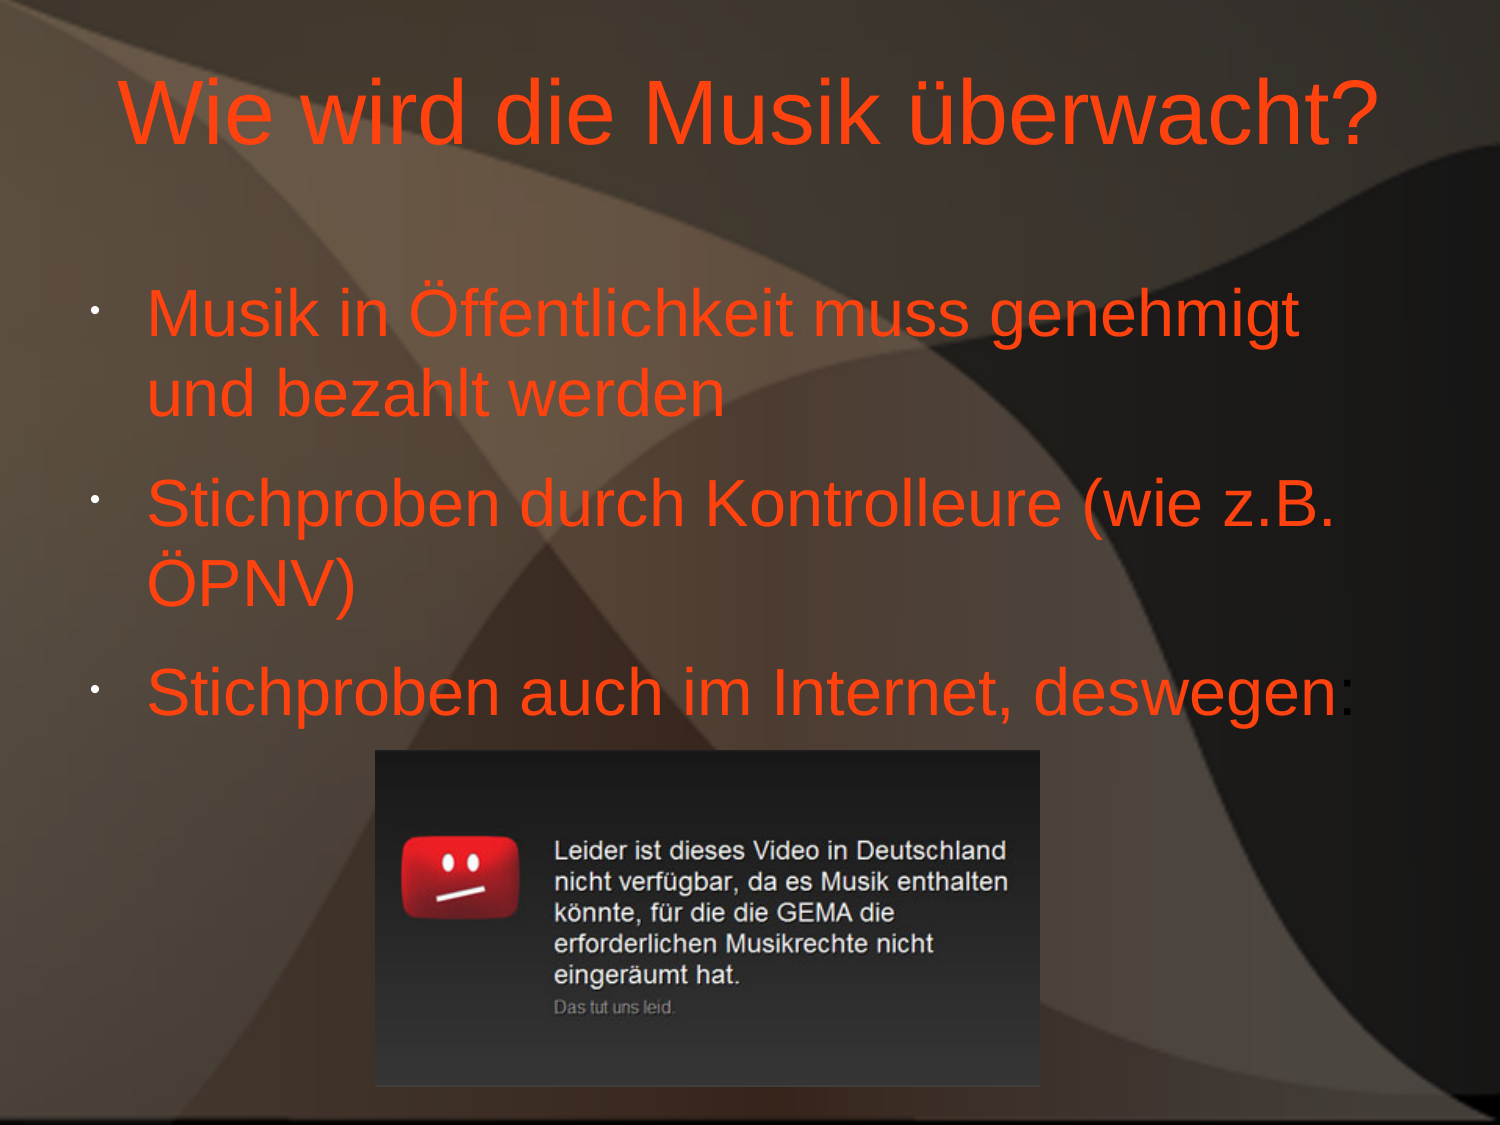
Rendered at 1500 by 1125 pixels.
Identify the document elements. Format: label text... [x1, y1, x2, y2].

picture [0, 0, 1500, 1125]
title Wie wird die Musik überwacht? [75, 45, 1425, 233]
list Musik in Öffentlichkeit muss genehmigt und bezahlt werden Stichproben durch Kontrolleure (wie z.B. ÖPNV) Stichproben auch im Internet, deswegen: [75, 262, 1425, 1005]
